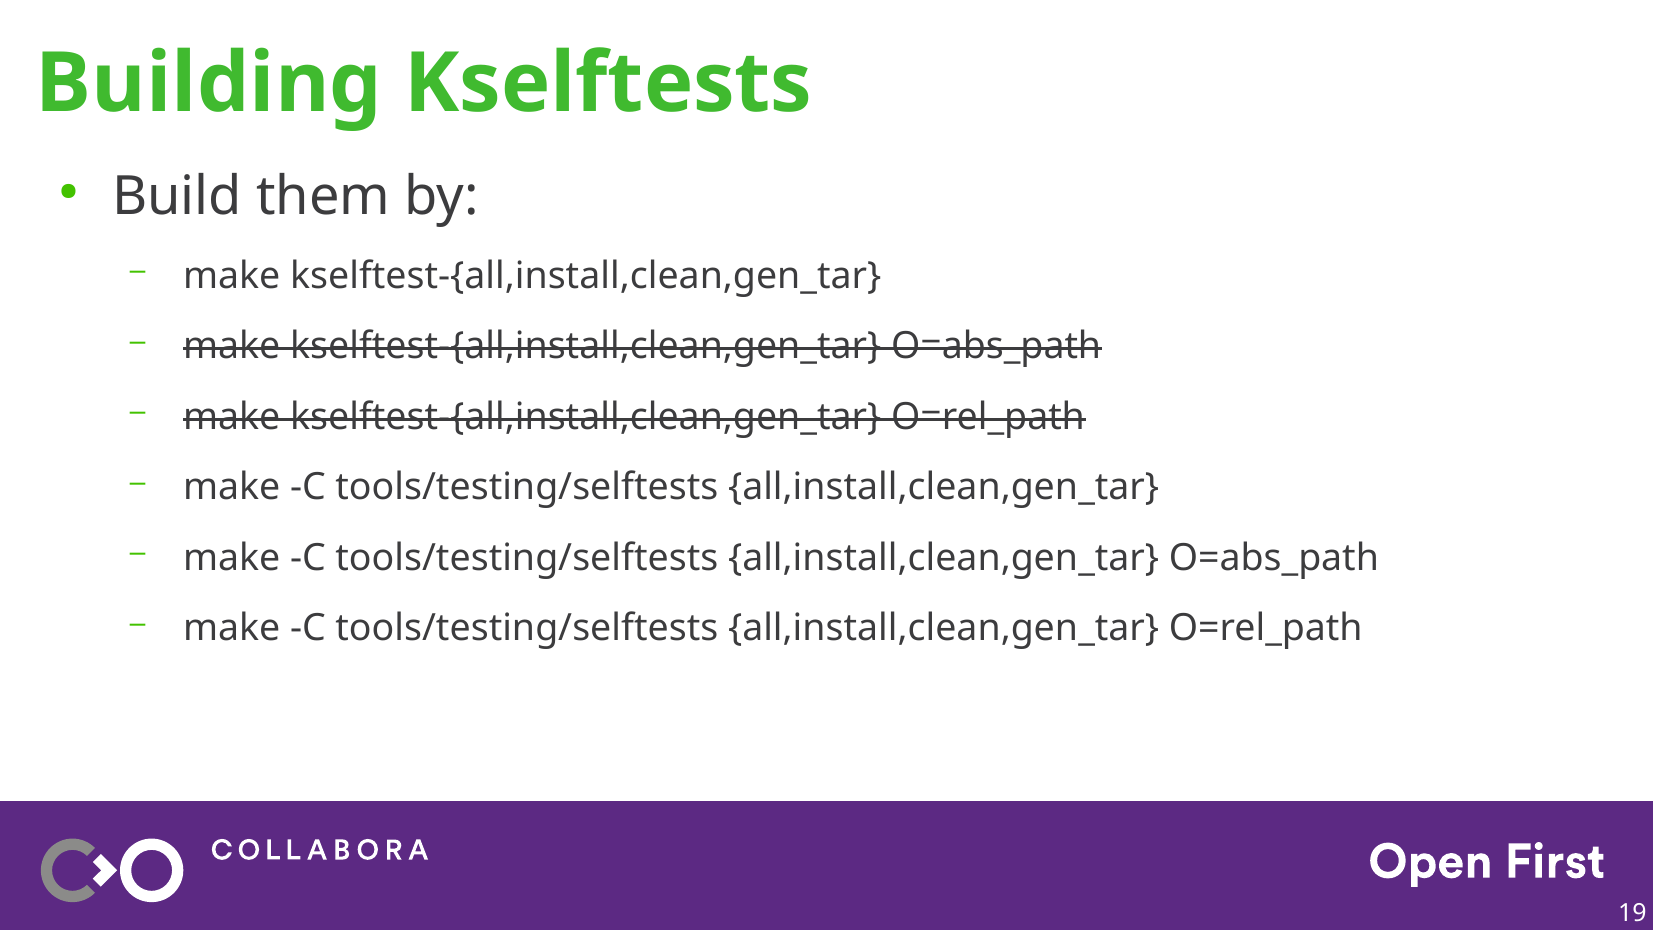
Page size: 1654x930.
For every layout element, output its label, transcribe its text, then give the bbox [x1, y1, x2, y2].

list Build them by: make kselftest-{all,install,clean,gen_tar} make kselftest-{all,install,clean,gen_tar} O=abs_path make kselftest-{all,install,clean,gen_tar} O=rel_path make -C tools/testing/selftests {all,install,clean,gen_tar} make -C tools/testing/selftests {all,install,clean,gen_tar} O=abs_path make -C tools/testing/selftests {all,install,clean,gen_tar} O=rel_path [41, 160, 1613, 804]
title Building Kselftests [35, 28, 1608, 192]
